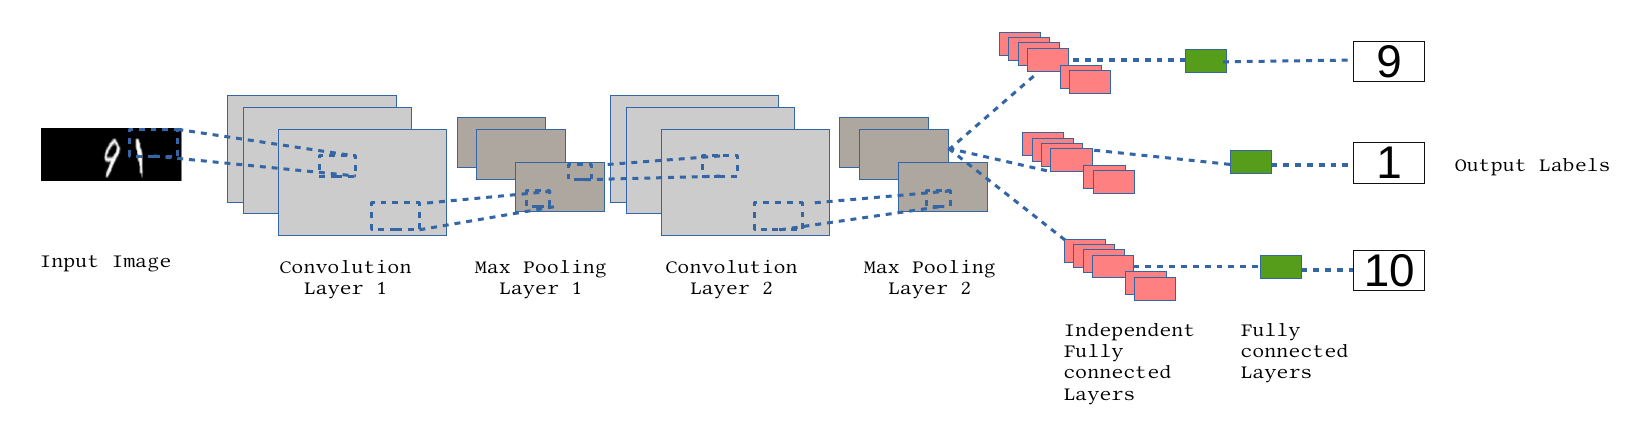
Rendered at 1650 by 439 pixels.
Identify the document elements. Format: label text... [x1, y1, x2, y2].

text_box [1064, 239, 1176, 301]
text_box 10 [1353, 250, 1425, 291]
text_box [457, 117, 605, 212]
text_box [1185, 49, 1227, 73]
text_box [1022, 132, 1135, 194]
text_box Fully connected Layers [1226, 312, 1381, 406]
text_box 9 [1353, 41, 1425, 82]
text_box [610, 95, 830, 236]
text_box 1 [1353, 142, 1425, 184]
text_box Output Labels [1440, 146, 1628, 211]
text_box Convolution Layer 1 [264, 248, 460, 417]
text_box Max Pooling Layer 1 [460, 248, 660, 417]
text_box Max Pooling Layer 2 [849, 249, 1020, 331]
text_box Convolution Layer 2 [650, 248, 826, 361]
picture [18, 44, 199, 271]
text_box Independent Fully connected Layers [1048, 312, 1226, 415]
text_box Input Image [24, 243, 213, 338]
text_box [1260, 255, 1302, 279]
text_box [999, 32, 1111, 94]
text_box [227, 95, 447, 236]
text_box [839, 117, 988, 212]
text_box [1230, 150, 1272, 174]
